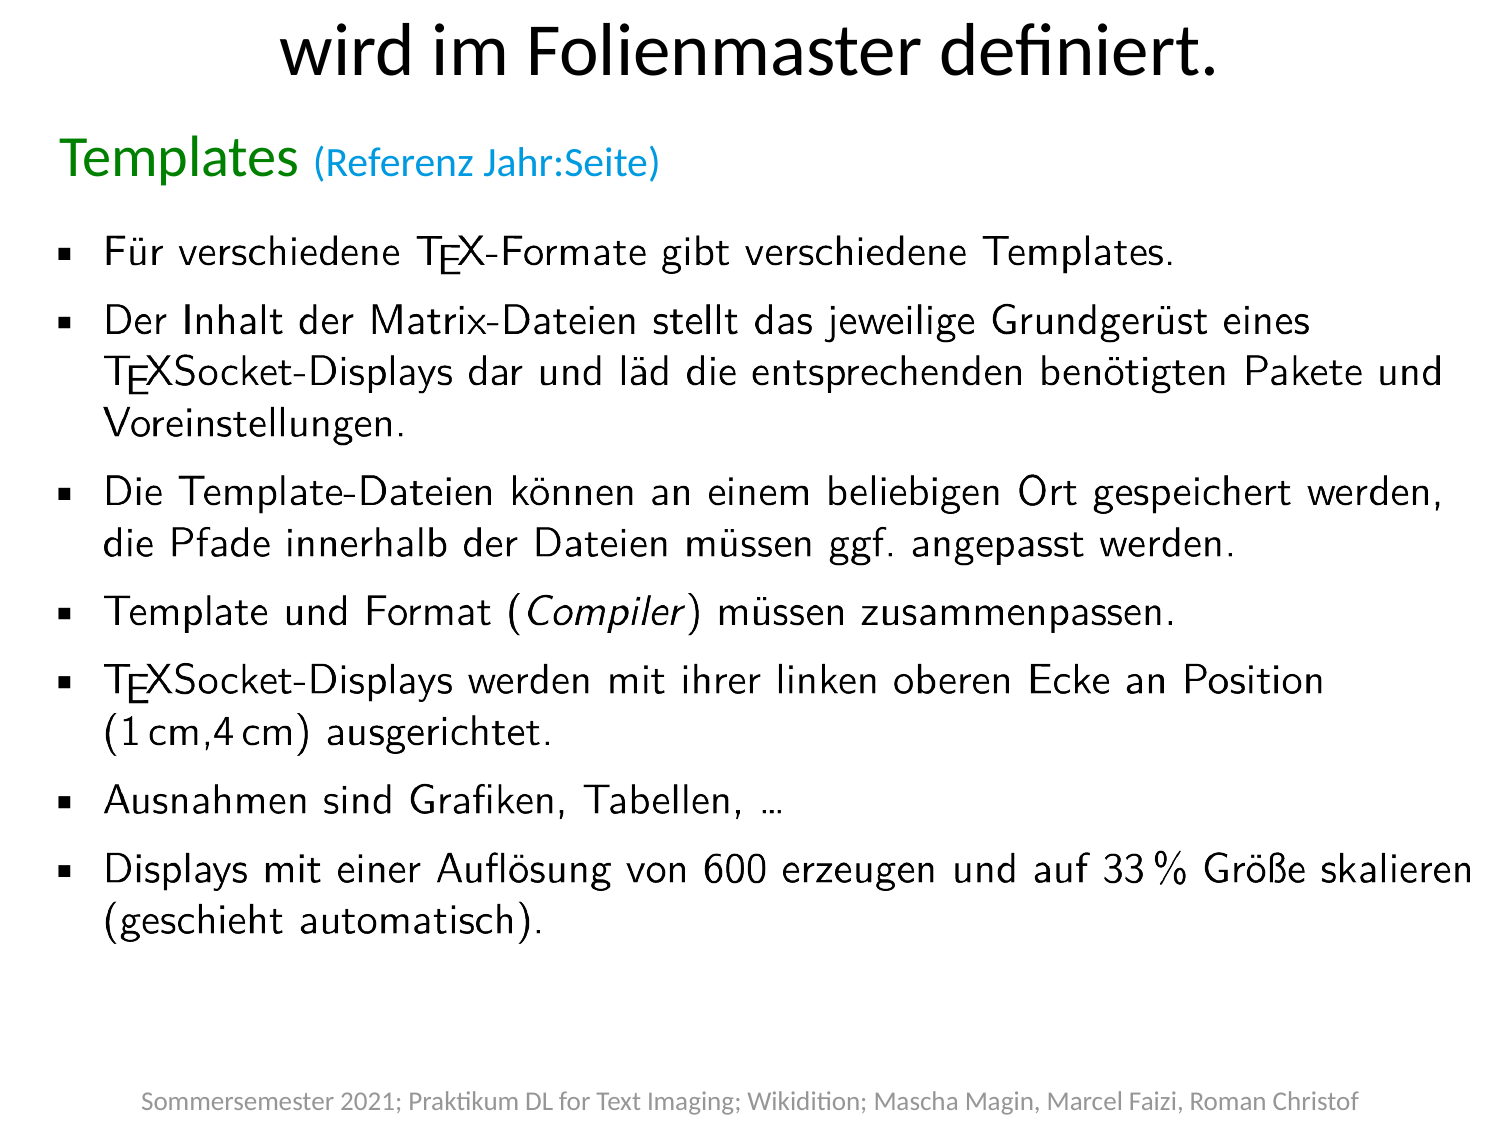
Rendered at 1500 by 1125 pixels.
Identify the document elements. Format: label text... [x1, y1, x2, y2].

title wird im Folienmaster definiert. [0, 0, 1500, 91]
picture [58, 235, 1470, 944]
list Templates (Referenz Jahr:Seite) [0, 118, 1500, 189]
